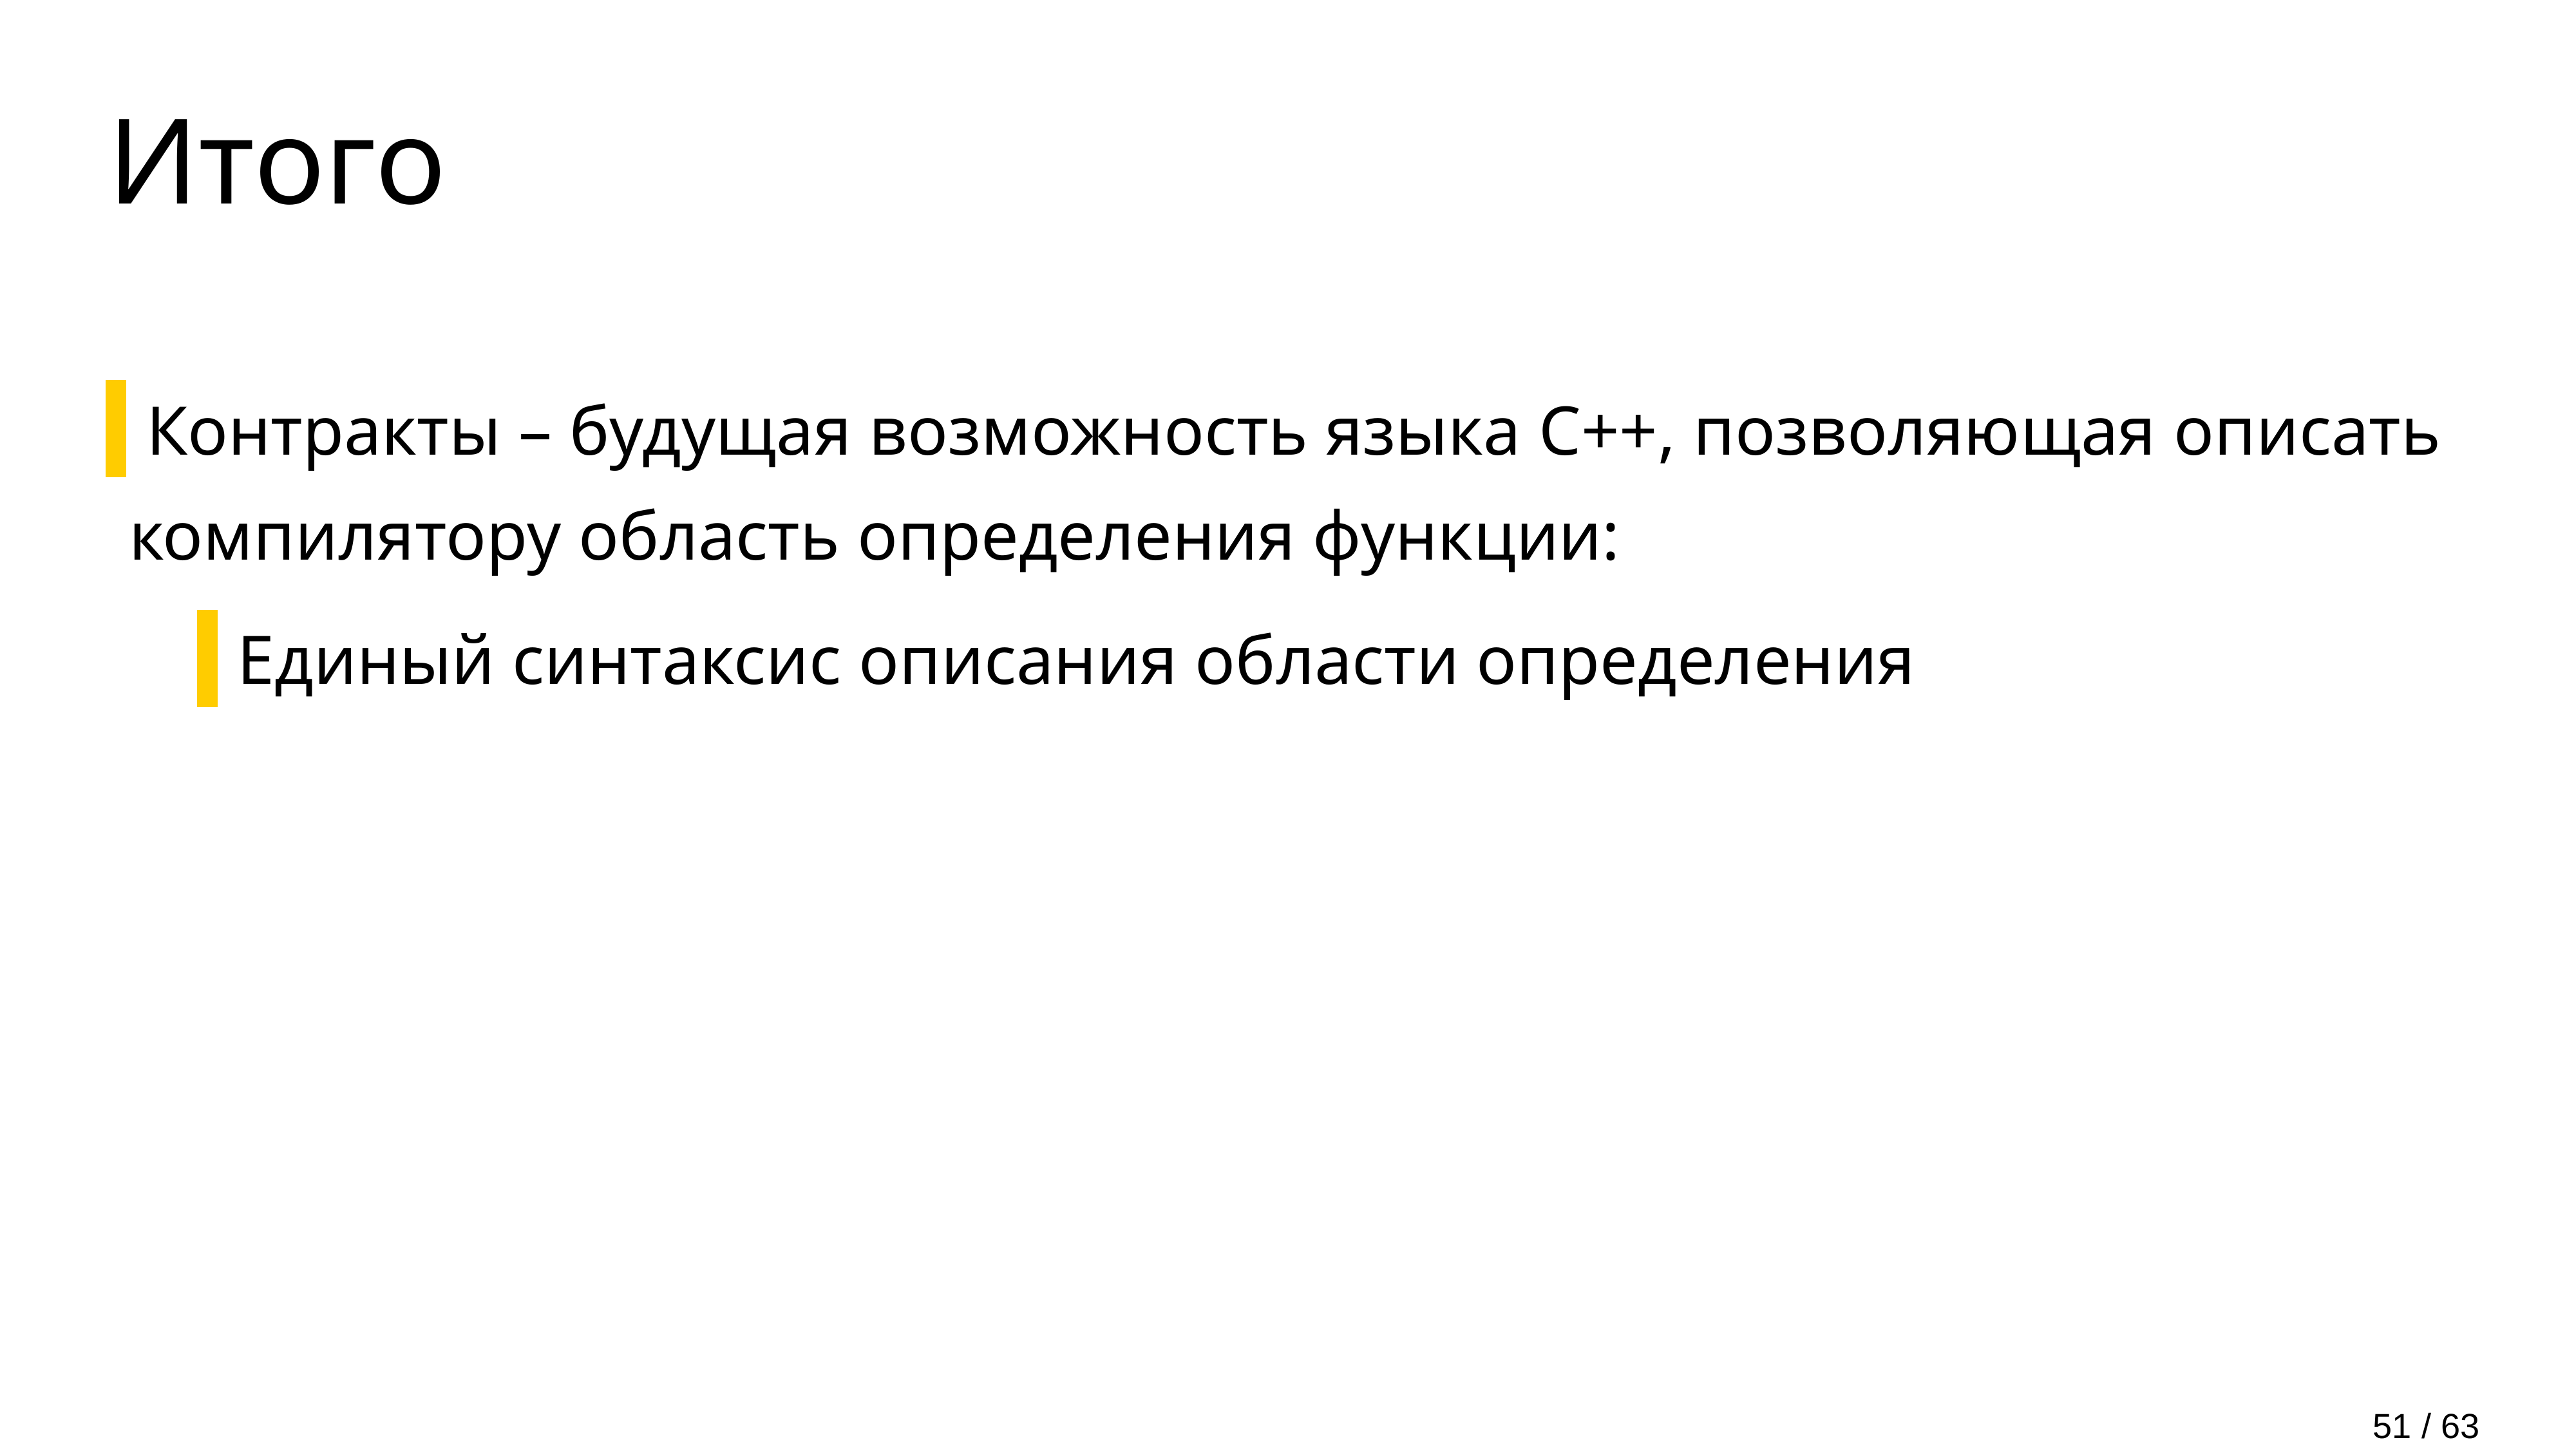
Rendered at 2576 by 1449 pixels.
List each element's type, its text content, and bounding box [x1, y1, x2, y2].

text_box <number> / 63 [2363, 1402, 2576, 1449]
text_box Контракты – будущая возможность языка С++, позволяющая описать компилятору область определения функции: Единый синтаксис описания области определения [96, 364, 2512, 1419]
title Итого [108, 80, 2468, 242]
